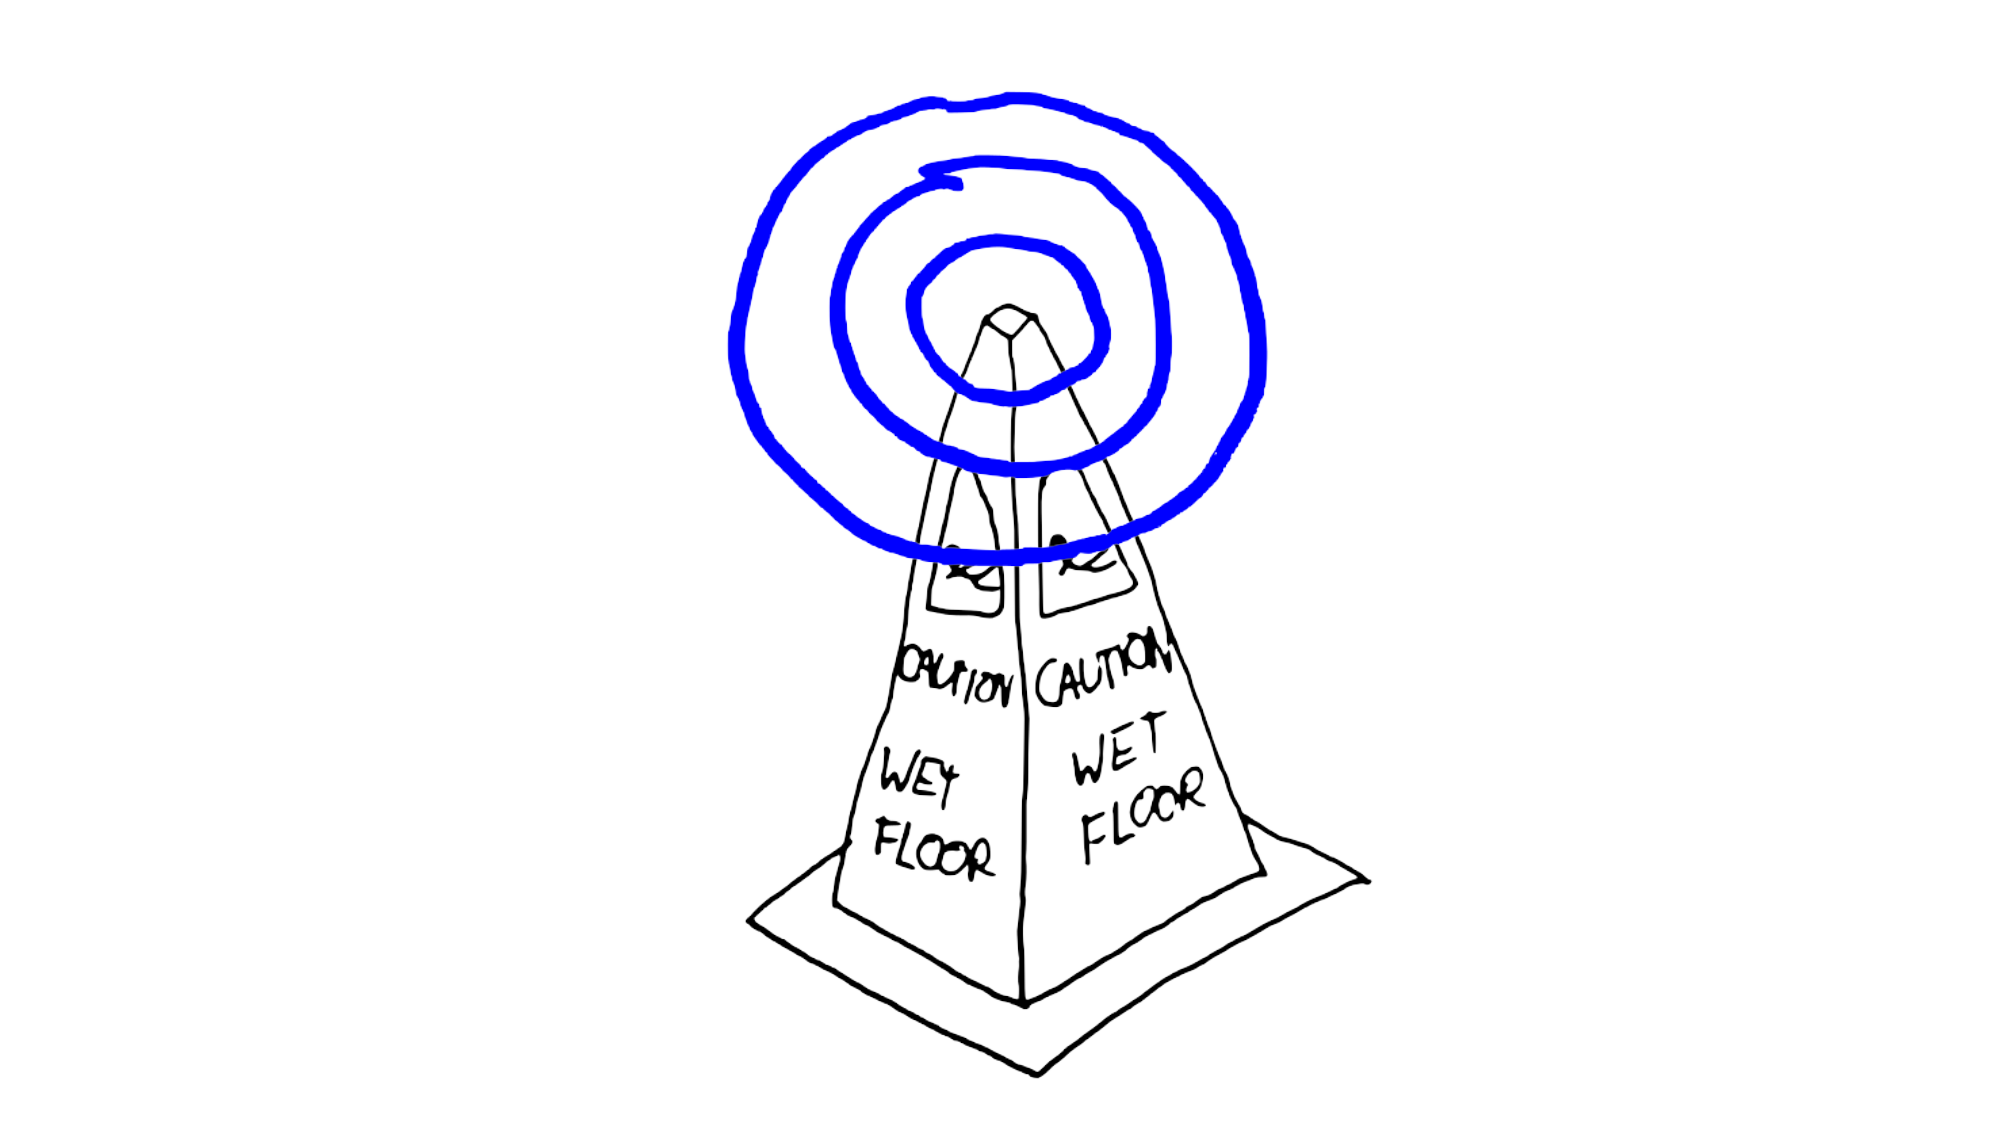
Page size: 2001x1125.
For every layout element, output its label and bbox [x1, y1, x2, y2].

picture [651, 80, 1466, 1125]
